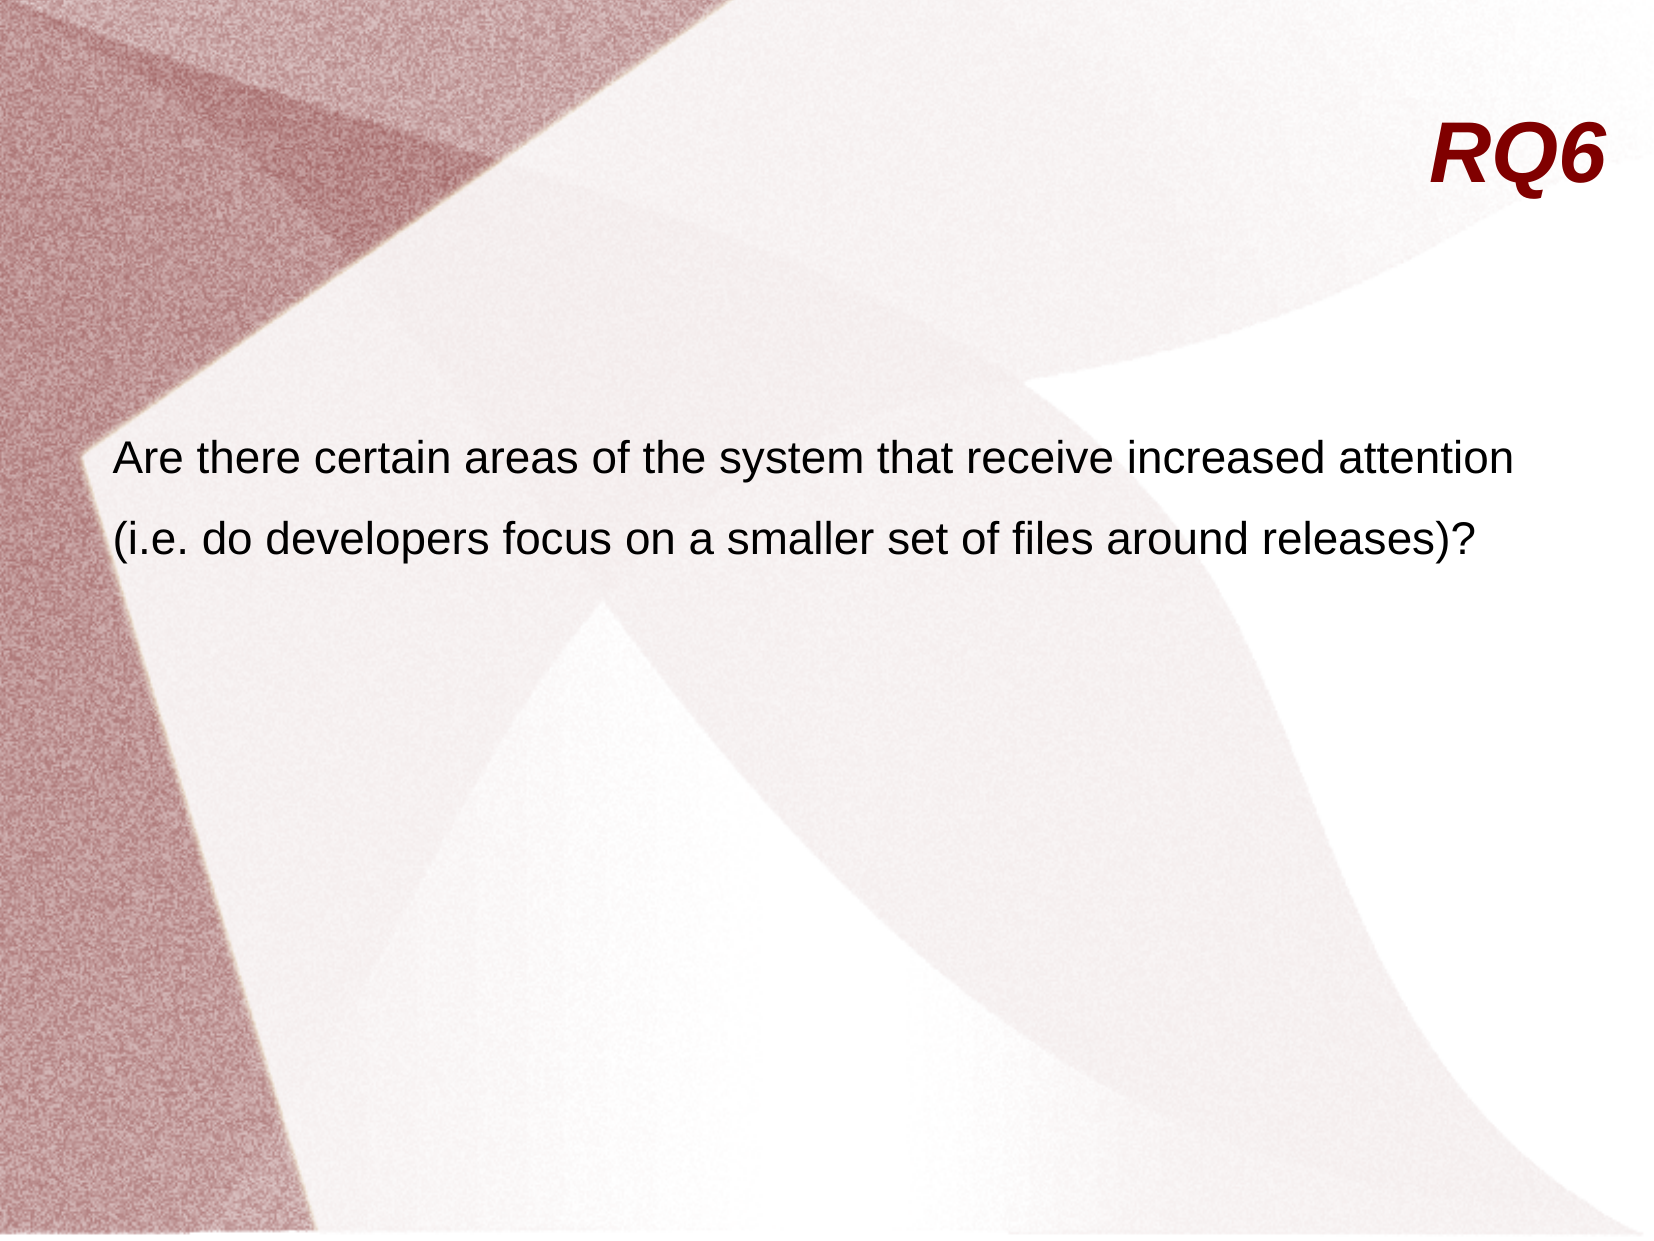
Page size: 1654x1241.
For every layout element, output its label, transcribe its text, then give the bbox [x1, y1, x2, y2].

picture [0, 0, 1654, 1241]
list Are there certain areas of the system that receive increased attention (i.e. do developers focus on a smaller set of files around releases)? [41, 432, 1647, 565]
title RQ6 [596, 49, 1607, 257]
